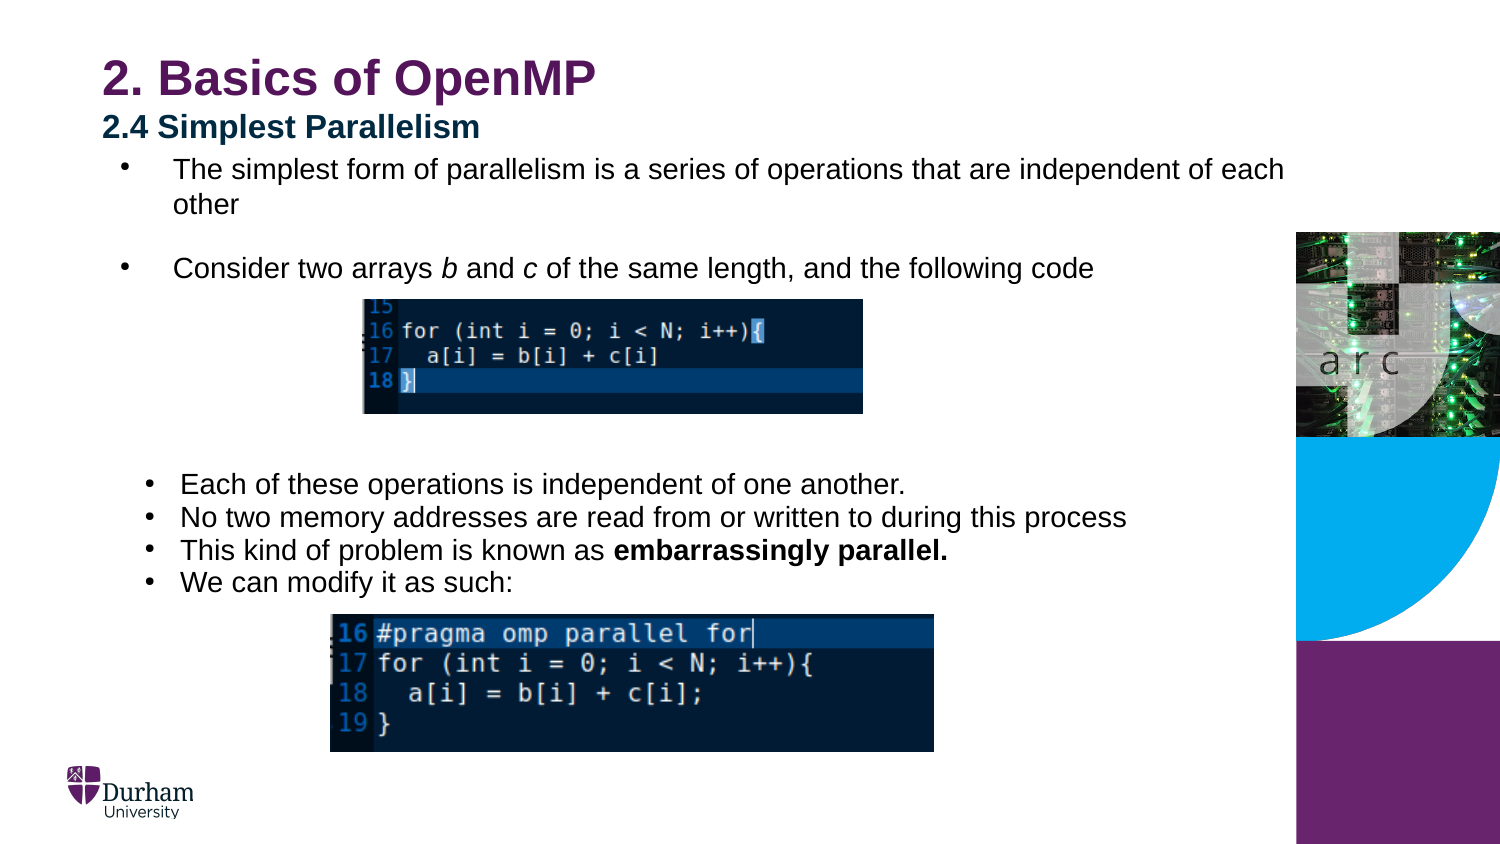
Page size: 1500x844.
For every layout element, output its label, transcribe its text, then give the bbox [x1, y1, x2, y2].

title 2. Basics of OpenMP 2.4 Simplest Parallelism [101, 45, 1399, 187]
text_box Each of these operations is independent of one another. No two memory addresses are read from or written to during this process This kind of problem is known as embarrassingly parallel. We can modify it as such: [129, 460, 1193, 607]
picture [67, 766, 193, 819]
picture [330, 614, 934, 752]
text_box [1296, 640, 1500, 844]
picture [1296, 232, 1500, 436]
list The simplest form of parallelism is a series of operations that are independent of each other Consider two arrays b and c of the same length, and the following code [101, 150, 1297, 284]
picture [362, 299, 863, 414]
picture [1332, 467, 1500, 640]
